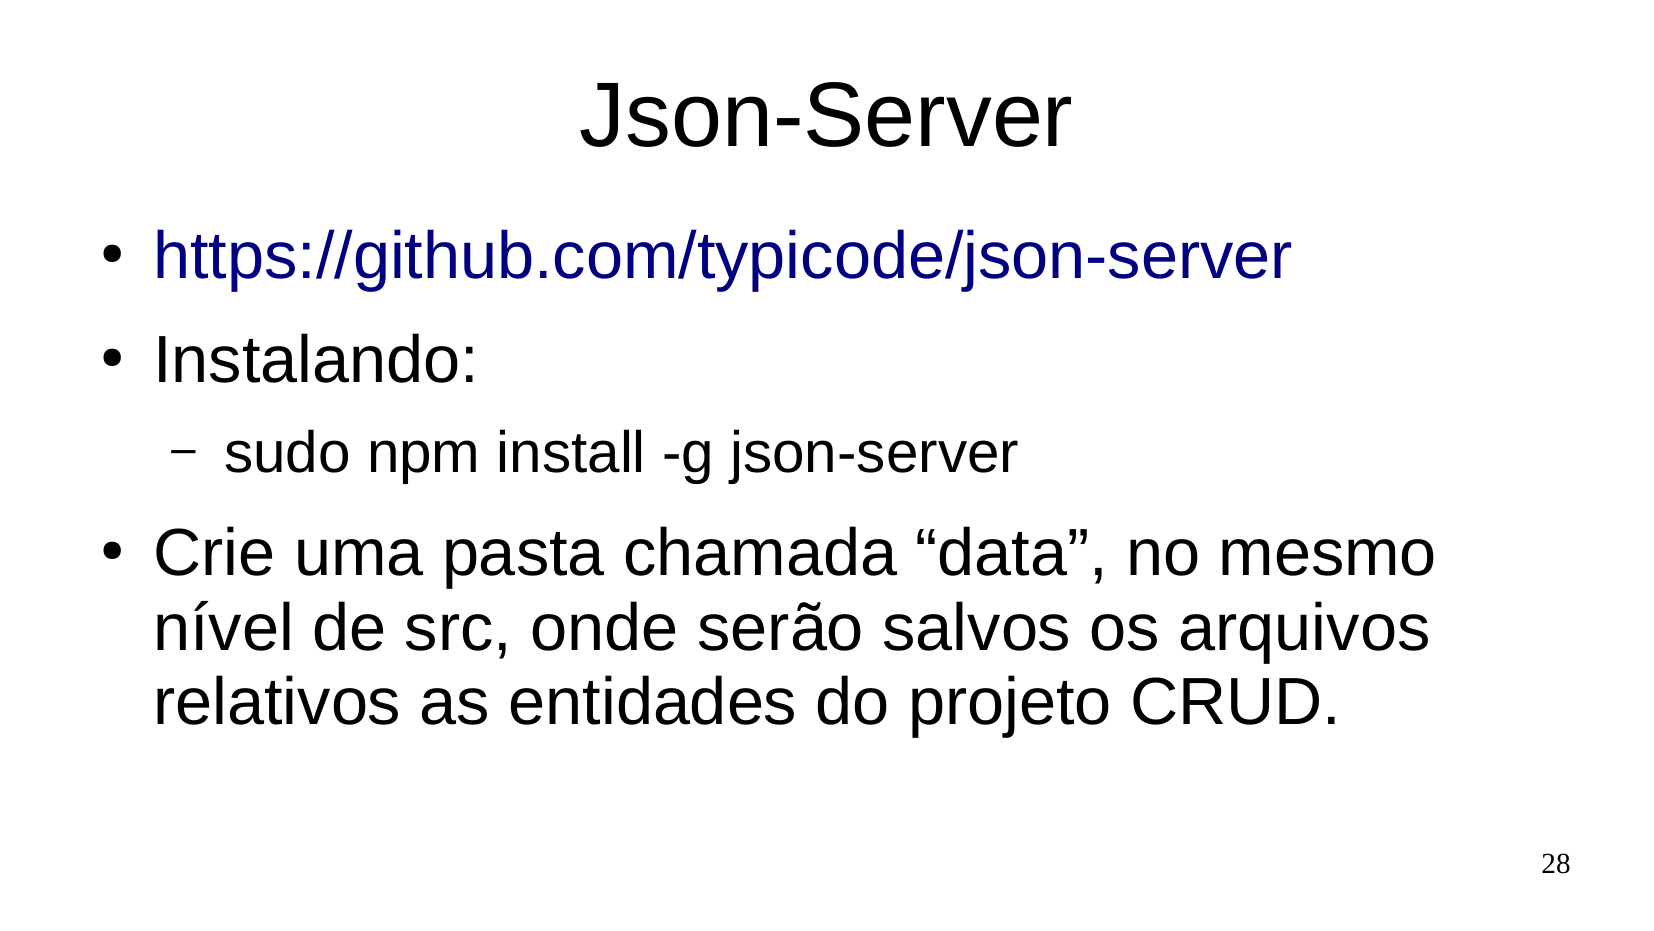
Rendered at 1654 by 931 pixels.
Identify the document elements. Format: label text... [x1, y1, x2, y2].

title Json-Server [82, 37, 1571, 193]
list https://github.com/typicode/json-server Instalando: sudo npm install -g json-server Crie uma pasta chamada “data”, no mesmo nível de src, onde serão salvos os arquivos relativos as entidades do projeto CRUD. [82, 217, 1571, 758]
